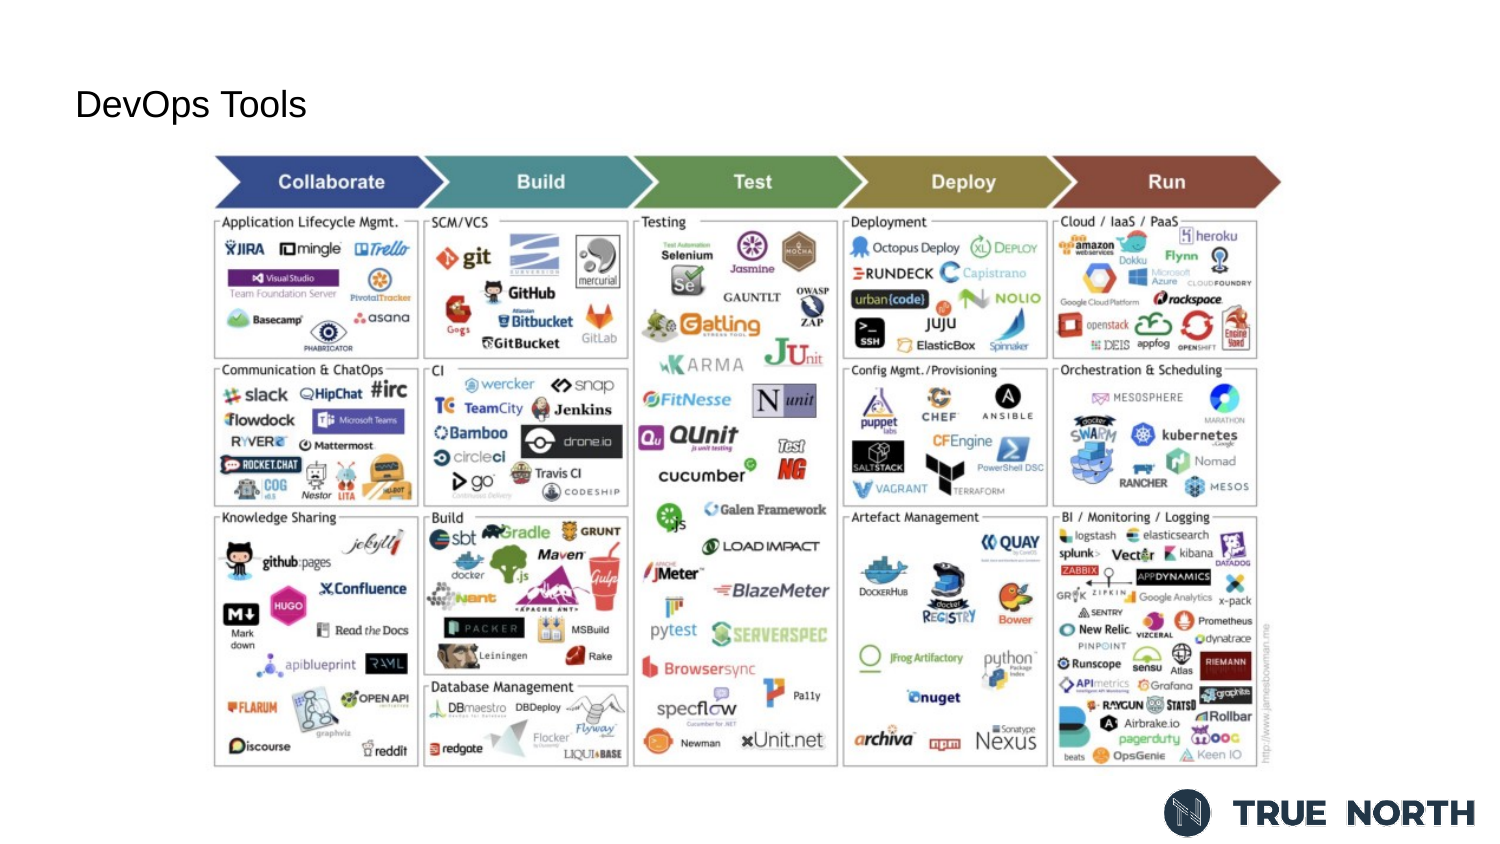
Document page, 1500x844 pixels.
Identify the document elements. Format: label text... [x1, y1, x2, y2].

picture [187, 138, 1321, 776]
picture [1162, 787, 1475, 838]
title DevOps Tools [75, 33, 1425, 175]
